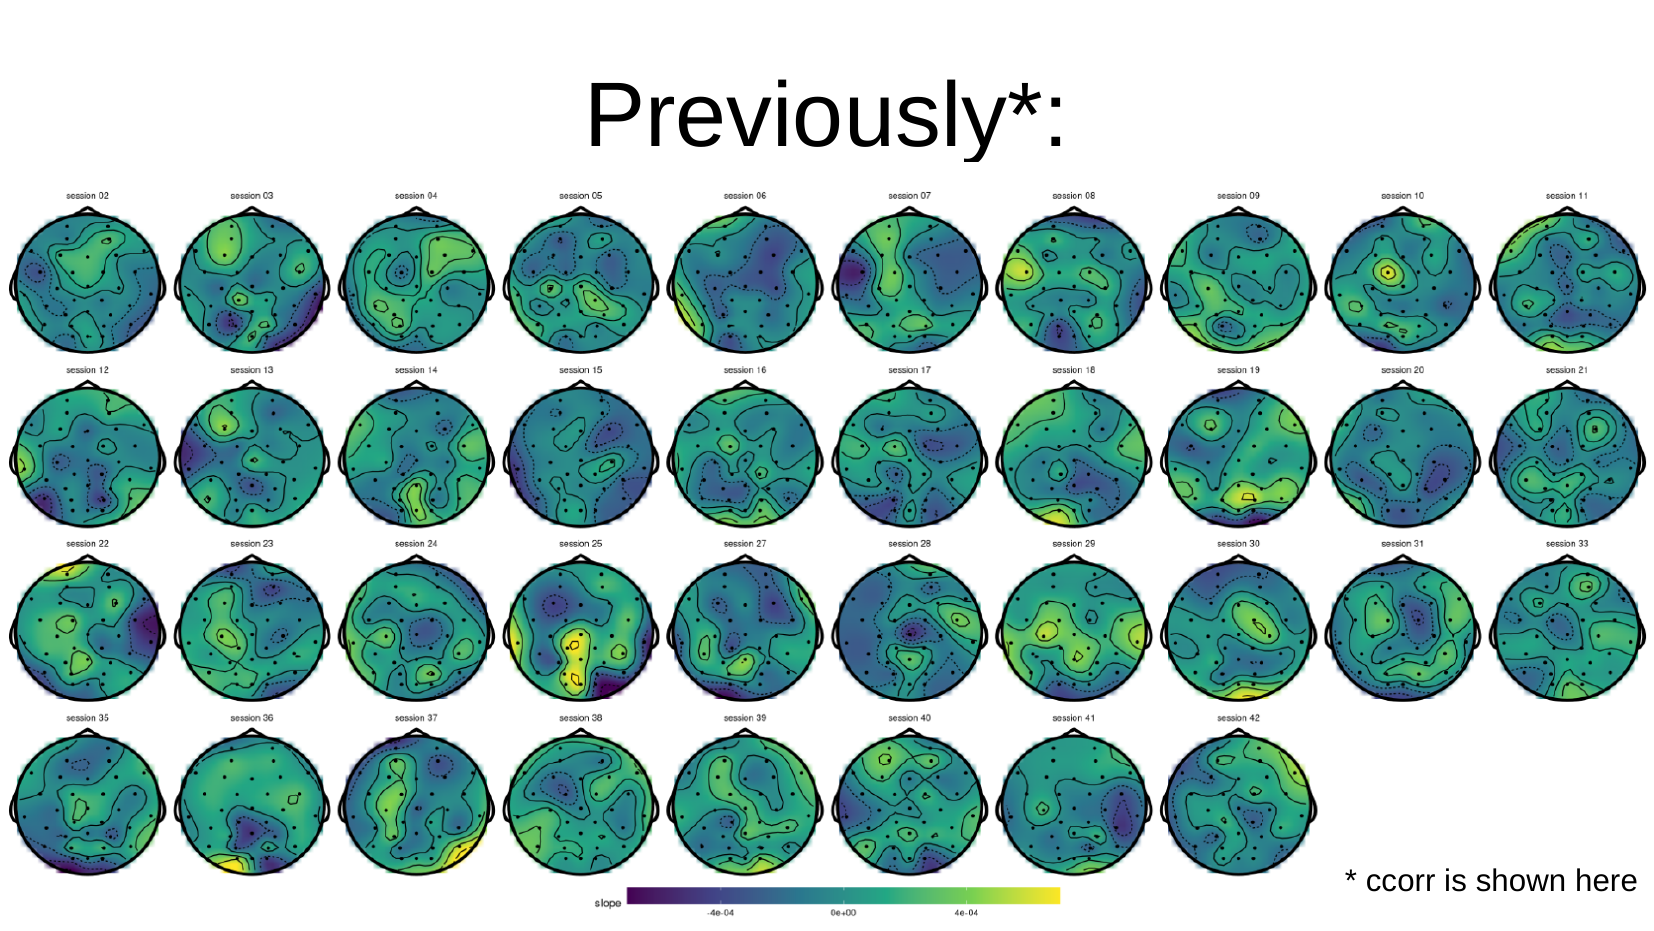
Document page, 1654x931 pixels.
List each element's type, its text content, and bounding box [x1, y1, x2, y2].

picture [0, 162, 1654, 931]
text_box * ccorr is shown here [1330, 856, 1654, 906]
title Previously*: [82, 37, 1571, 162]
